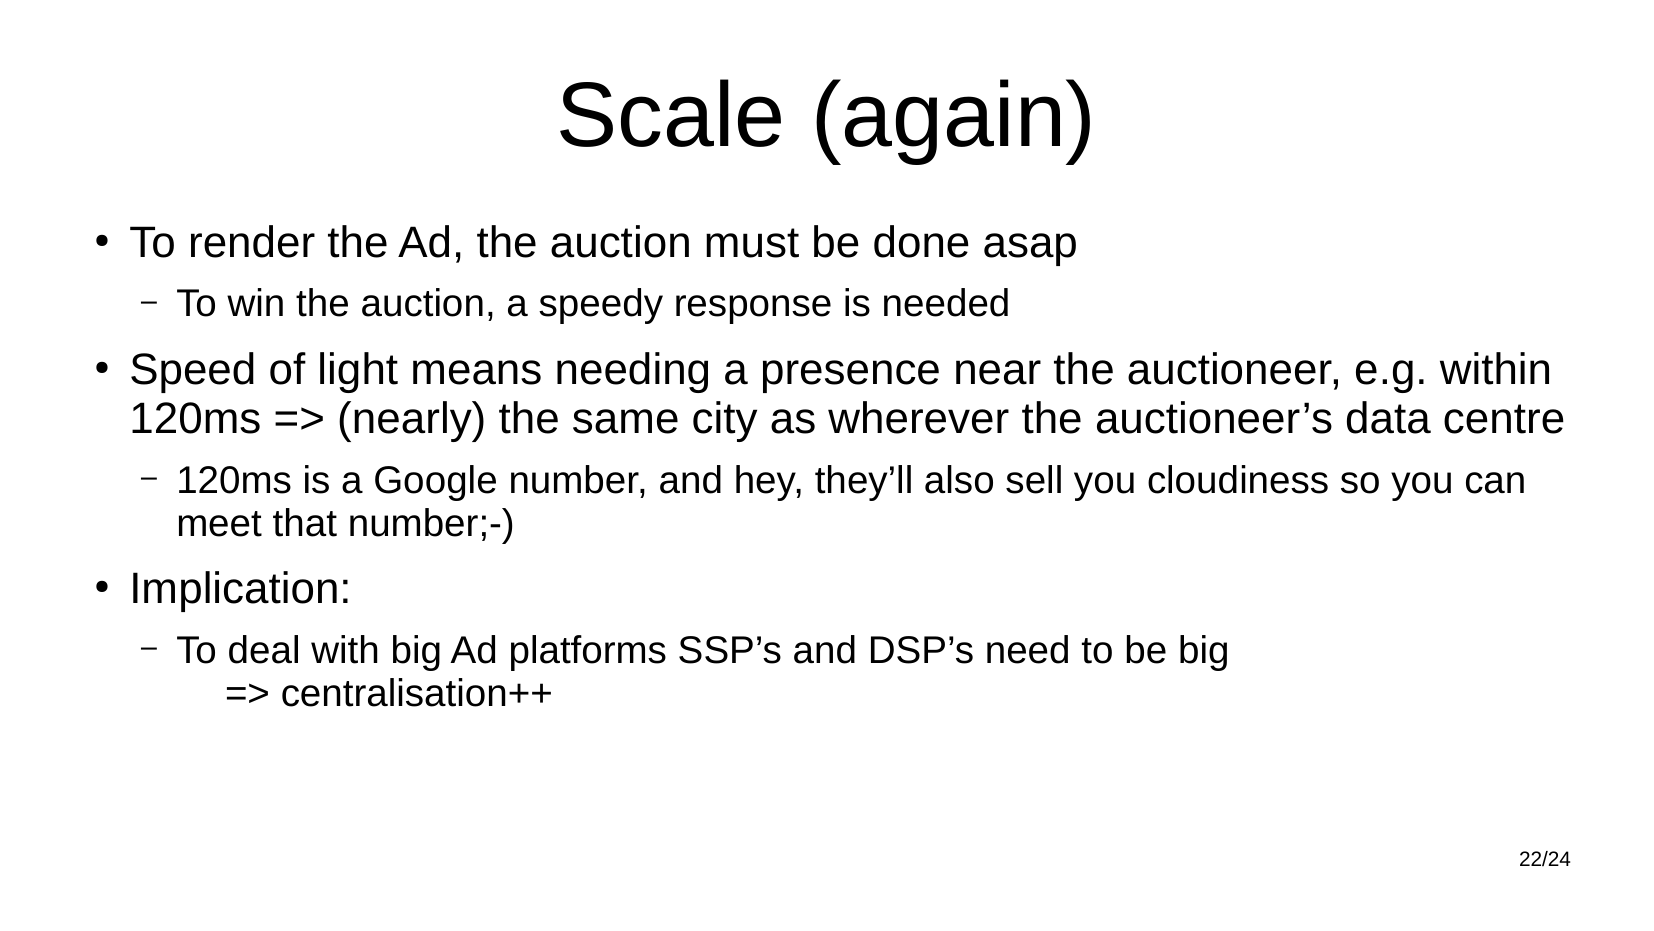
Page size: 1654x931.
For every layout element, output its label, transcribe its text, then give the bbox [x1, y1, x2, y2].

title Scale (again) [82, 37, 1571, 193]
list To render the Ad, the auction must be done asap To win the auction, a speedy response is needed Speed of light means needing a presence near the auctioneer, e.g. within 120ms => (nearly) the same city as wherever the auctioneer’s data centre 120ms is a Google number, and hey, they’ll also sell you cloudiness so you can meet that number;-) Implication: To deal with big Ad platforms SSP’s and DSP’s need to be big => centralisation++ [82, 217, 1571, 758]
